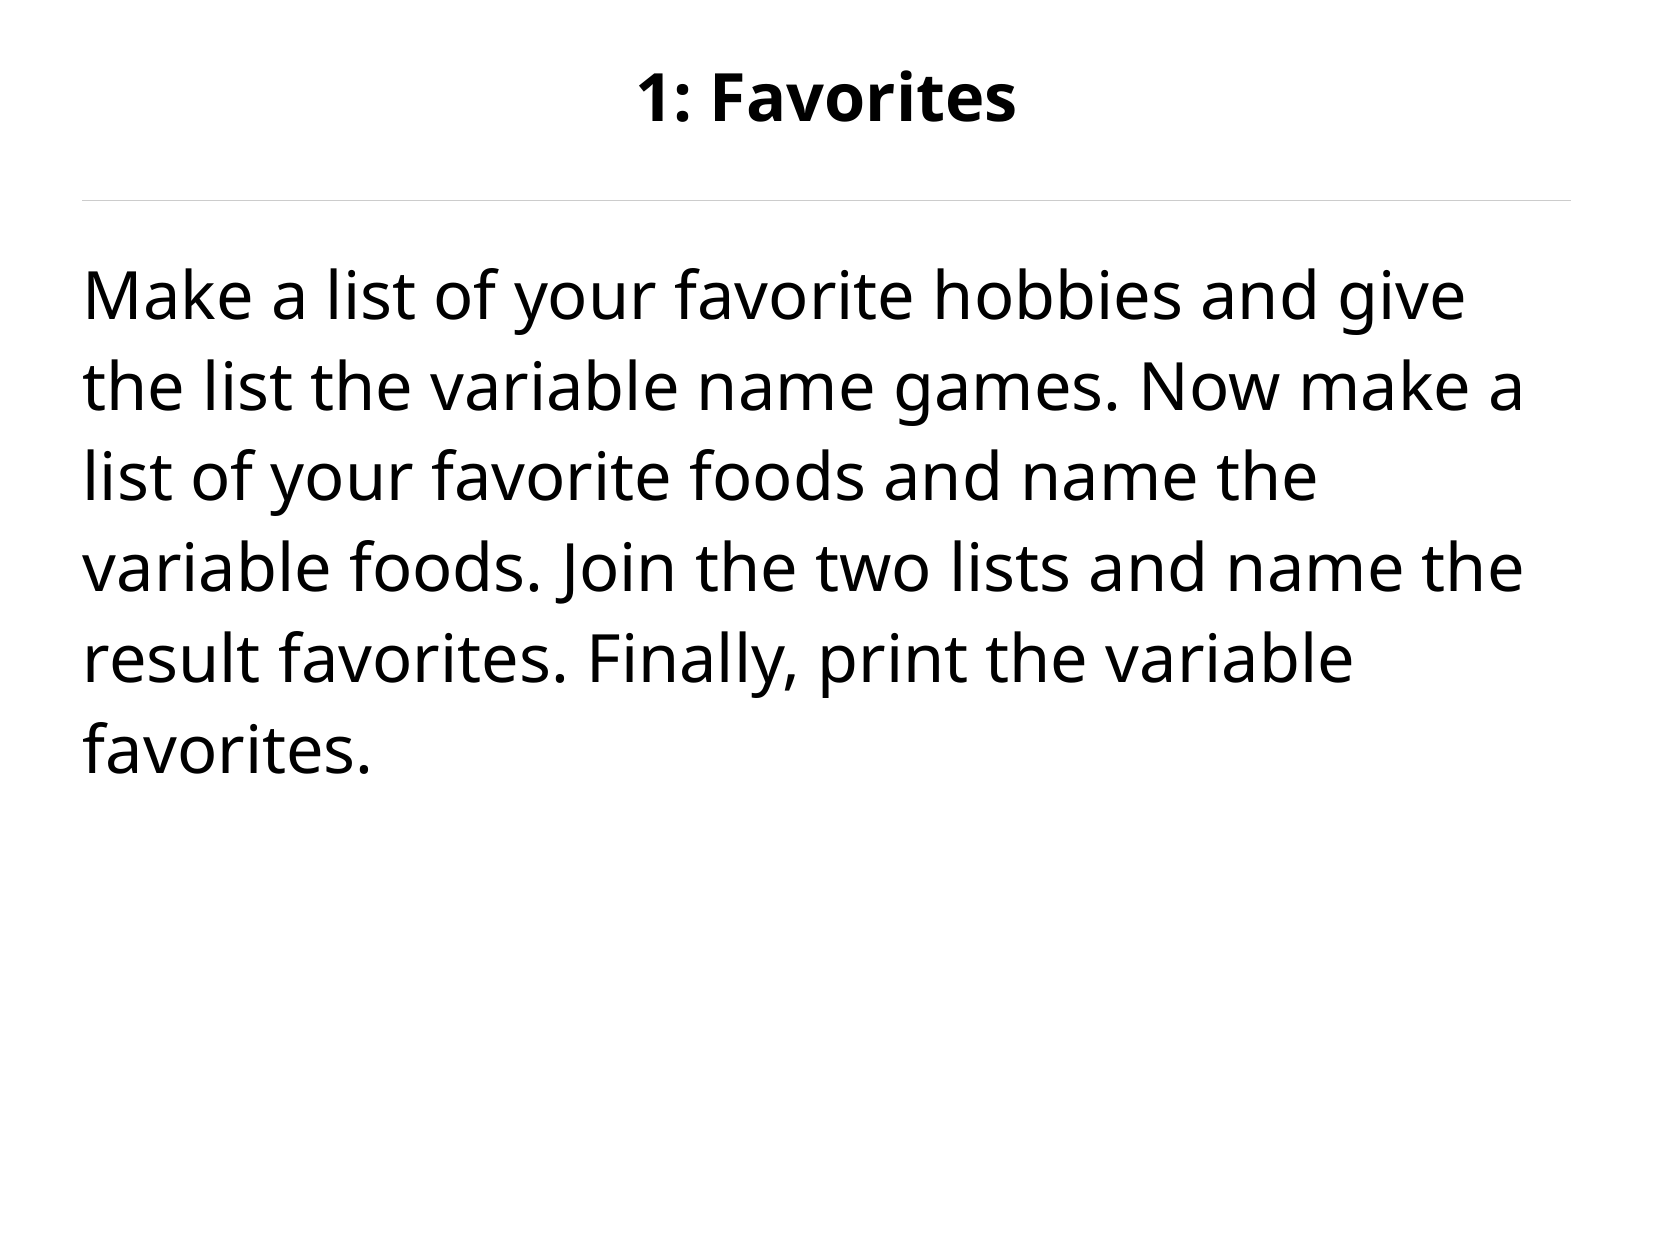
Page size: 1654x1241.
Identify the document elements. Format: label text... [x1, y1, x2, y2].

title 1: Favorites [82, 25, 1571, 166]
list Make a list of your favorite hobbies and give the list the variable name games. Now make a list of your favorite foods and name the variable foods. Join the two lists and name the result favorites. Finally, print the variable favorites. [82, 248, 1571, 1111]
